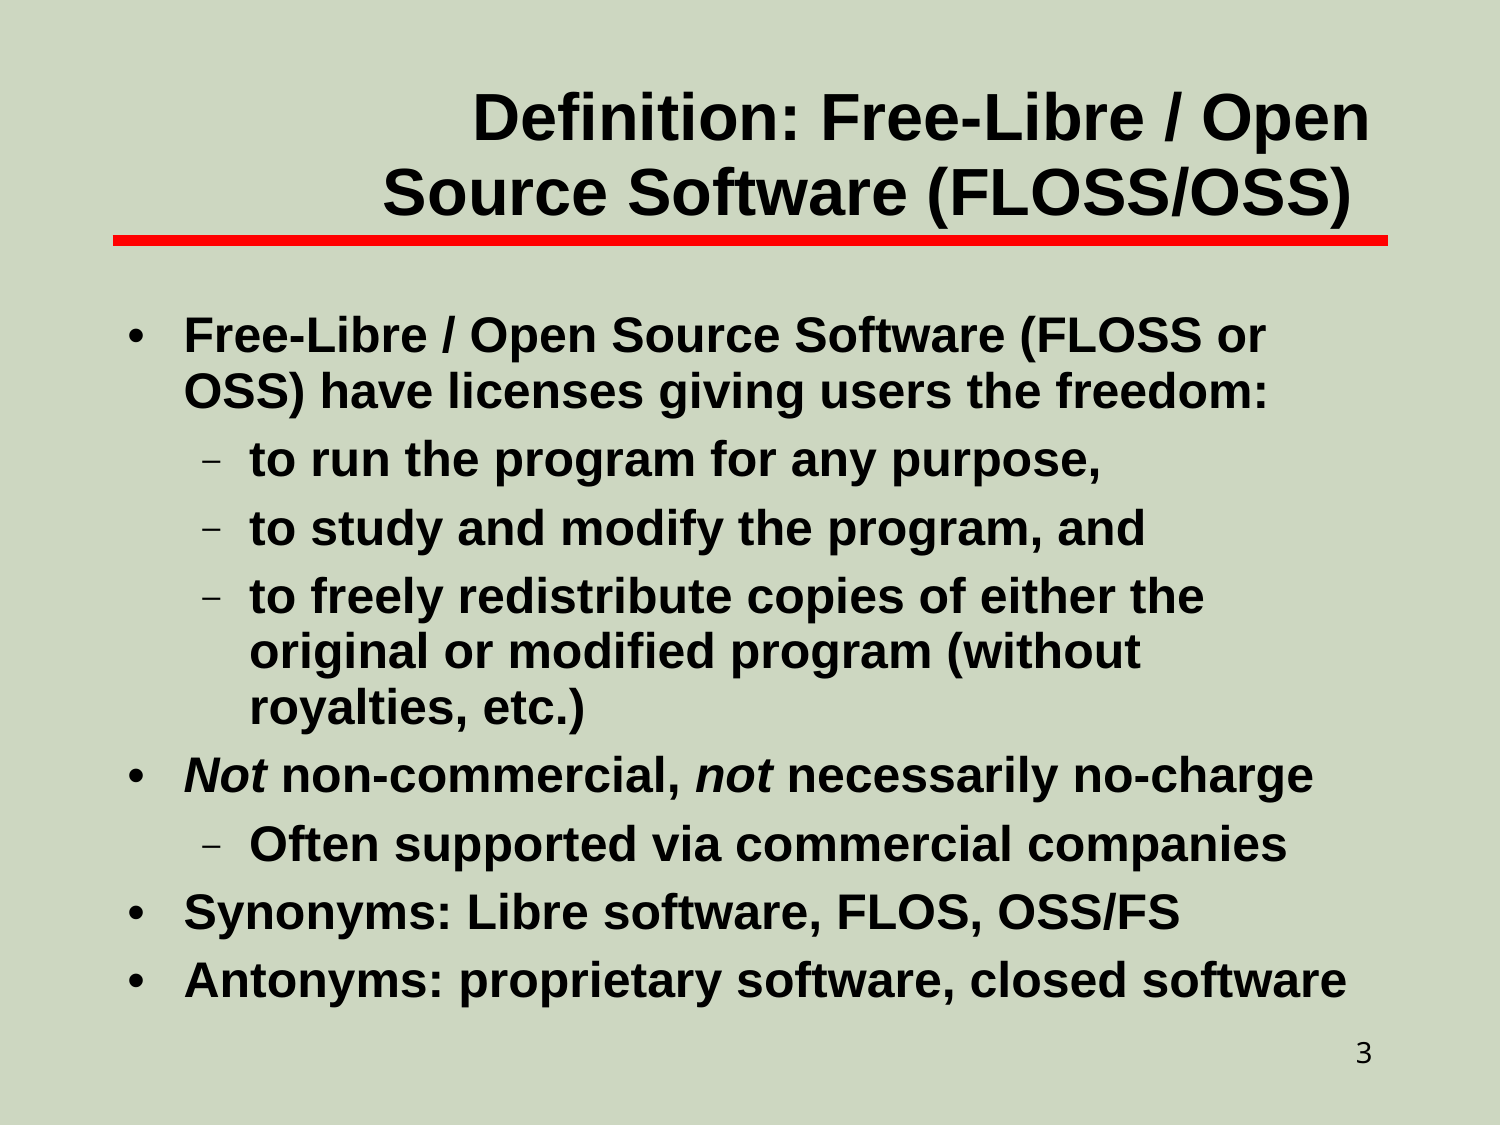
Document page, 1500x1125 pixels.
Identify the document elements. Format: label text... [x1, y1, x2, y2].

list Free-Libre / Open Source Software (FLOSS or OSS) have licenses giving users the freedom: to run the program for any purpose, to study and modify the program, and to freely redistribute copies of either the original or modified program (without royalties, etc.) Not non-commercial, not necessarily no-charge Often supported via commercial companies Synonyms: Libre software, FLOS, OSS/FS Antonyms: proprietary software, closed software [112, 299, 1388, 1030]
title Definition: Free-Libre / Open Source Software (FLOSS/OSS) [216, 72, 1388, 238]
